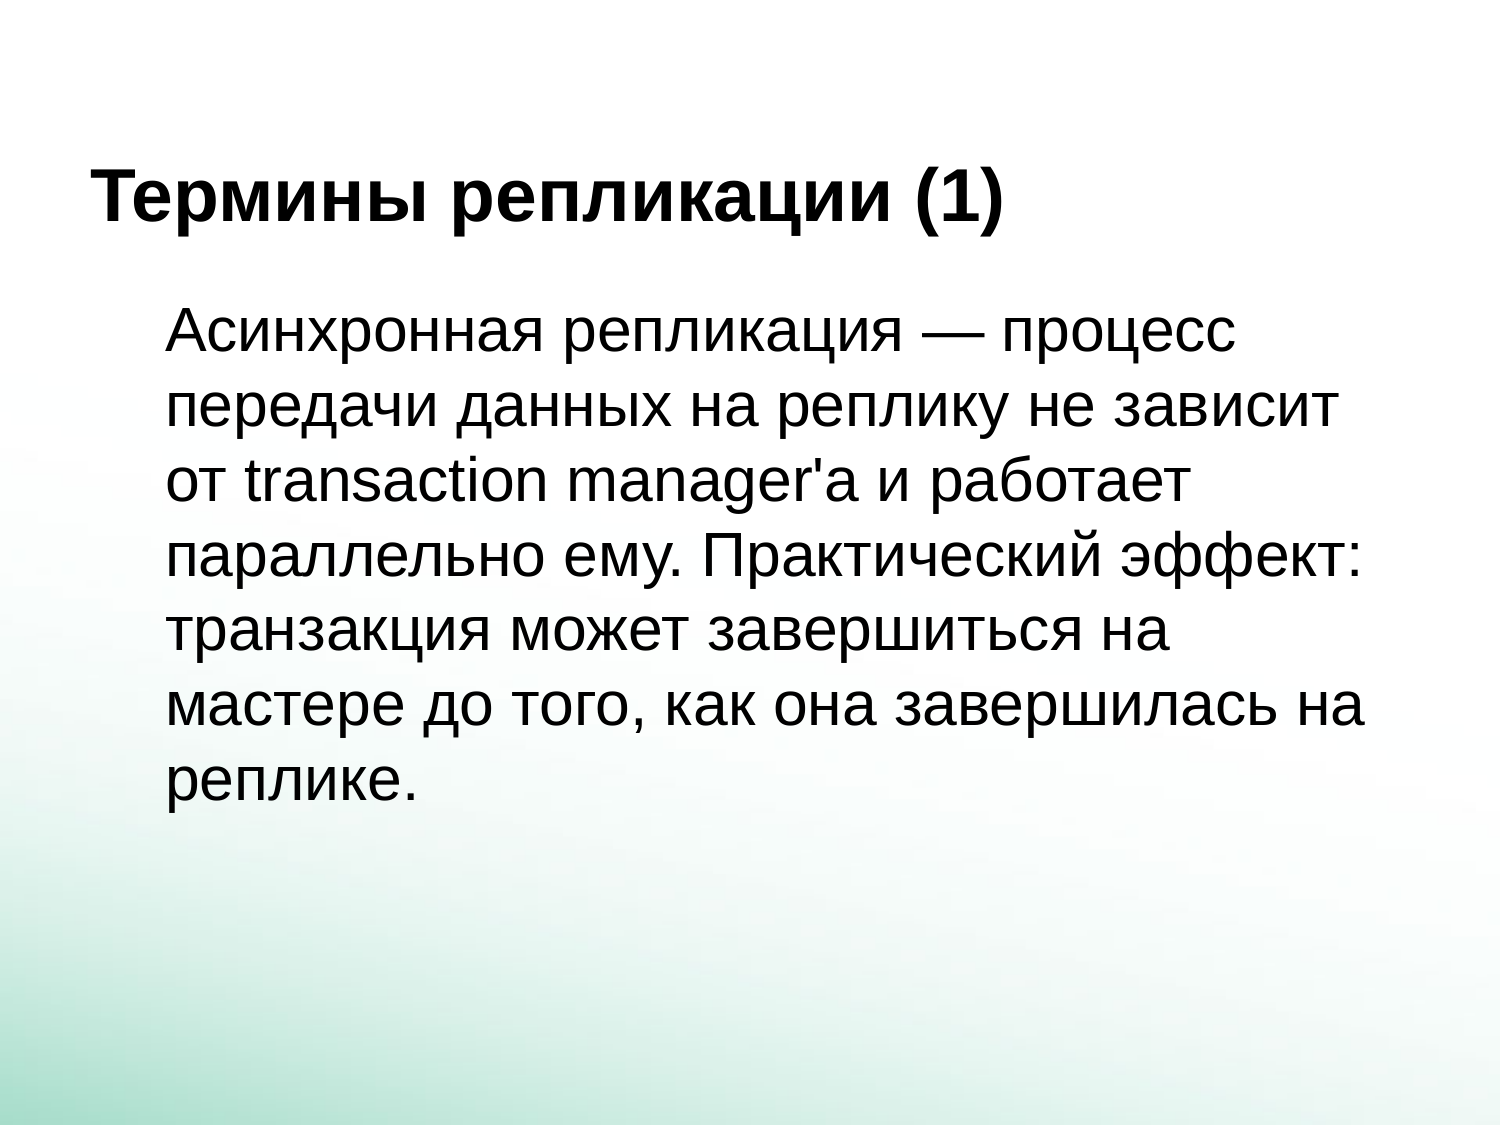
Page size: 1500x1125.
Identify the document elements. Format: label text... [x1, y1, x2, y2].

title Термины репликации (1) [75, 110, 1267, 252]
list Асинхронная репликация — процесс передачи данных на реплику не зависит от transaction manager'а и работает параллельно ему. Практический эффект: транзакция может завершиться на мастере до того, как она завершилась на реплике. [75, 273, 1425, 885]
picture [0, 0, 1500, 1125]
